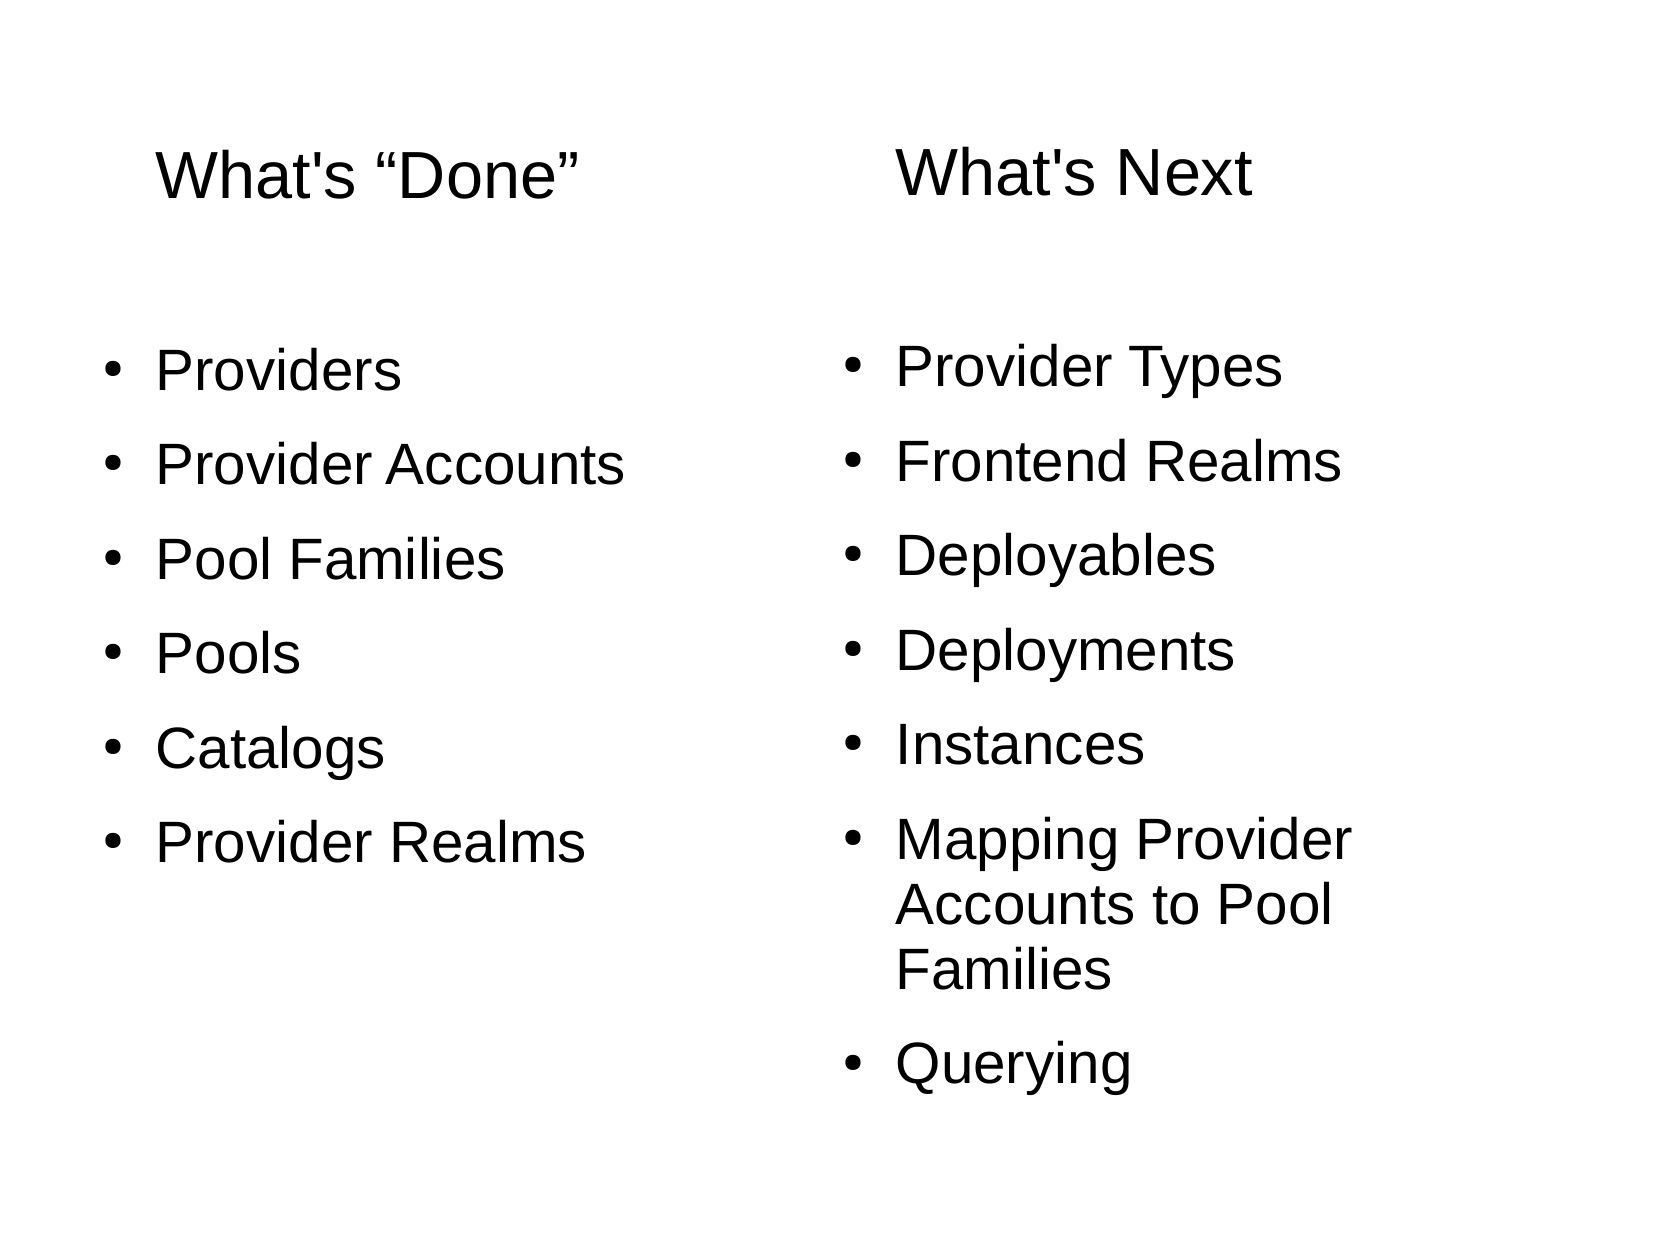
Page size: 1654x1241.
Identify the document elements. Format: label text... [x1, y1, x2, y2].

list What's “Done” Providers Provider Accounts Pool Families Pools Catalogs Provider Realms [84, 138, 796, 934]
list What's Next Provider Types Frontend Realms Deployables Deployments Instances Mapping Provider Accounts to Pool Families Querying [825, 135, 1536, 1156]
